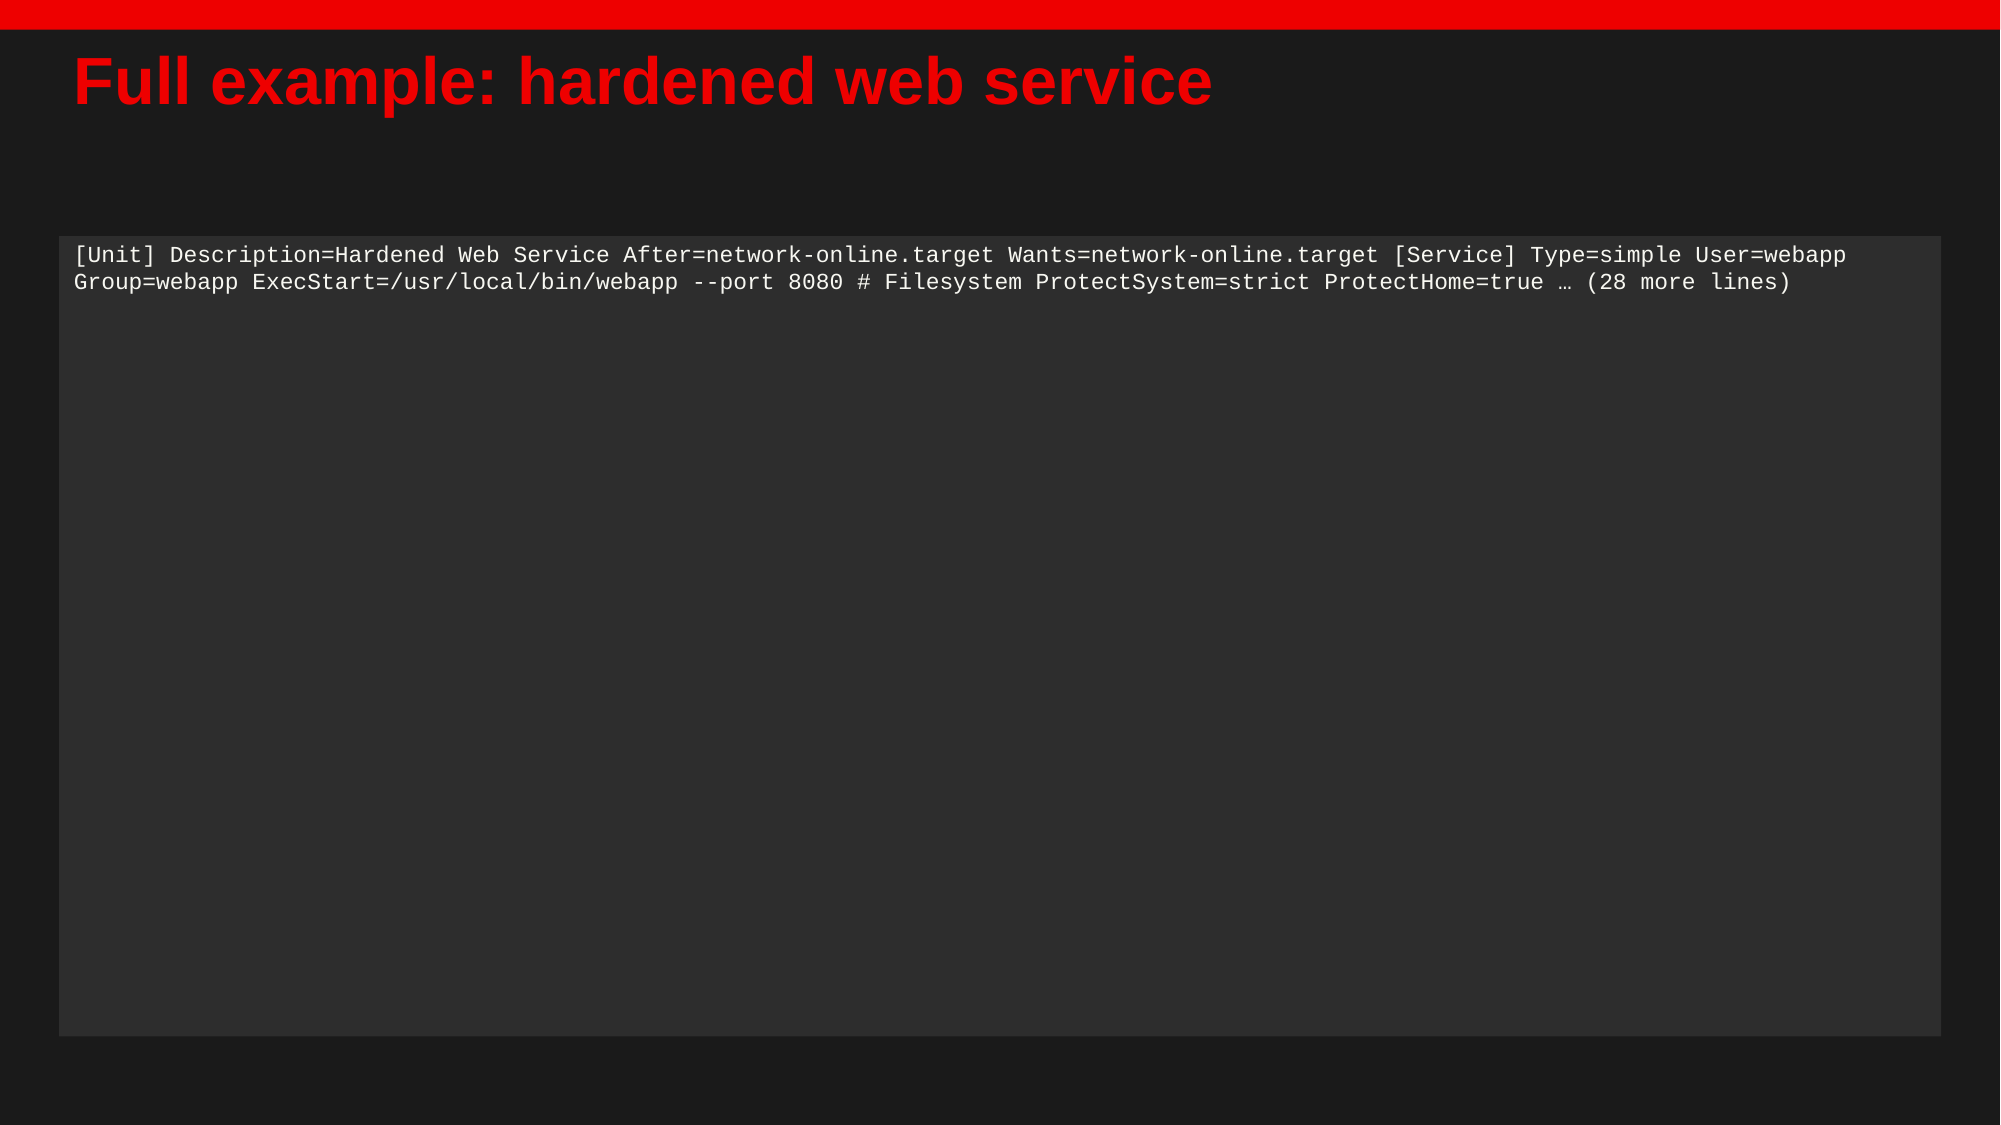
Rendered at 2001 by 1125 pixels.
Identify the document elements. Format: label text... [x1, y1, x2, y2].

text_box [0, 0, 2001, 30]
text_box Full example: hardened web service [59, 36, 1942, 208]
text_box [Unit] Description=Hardened Web Service After=network-online.target Wants=network-online.target [Service] Type=simple User=webapp Group=webapp ExecStart=/usr/local/bin/webapp --port 8080 # Filesystem ProtectSystem=strict ProtectHome=true … (28 more lines) [59, 236, 1942, 1037]
